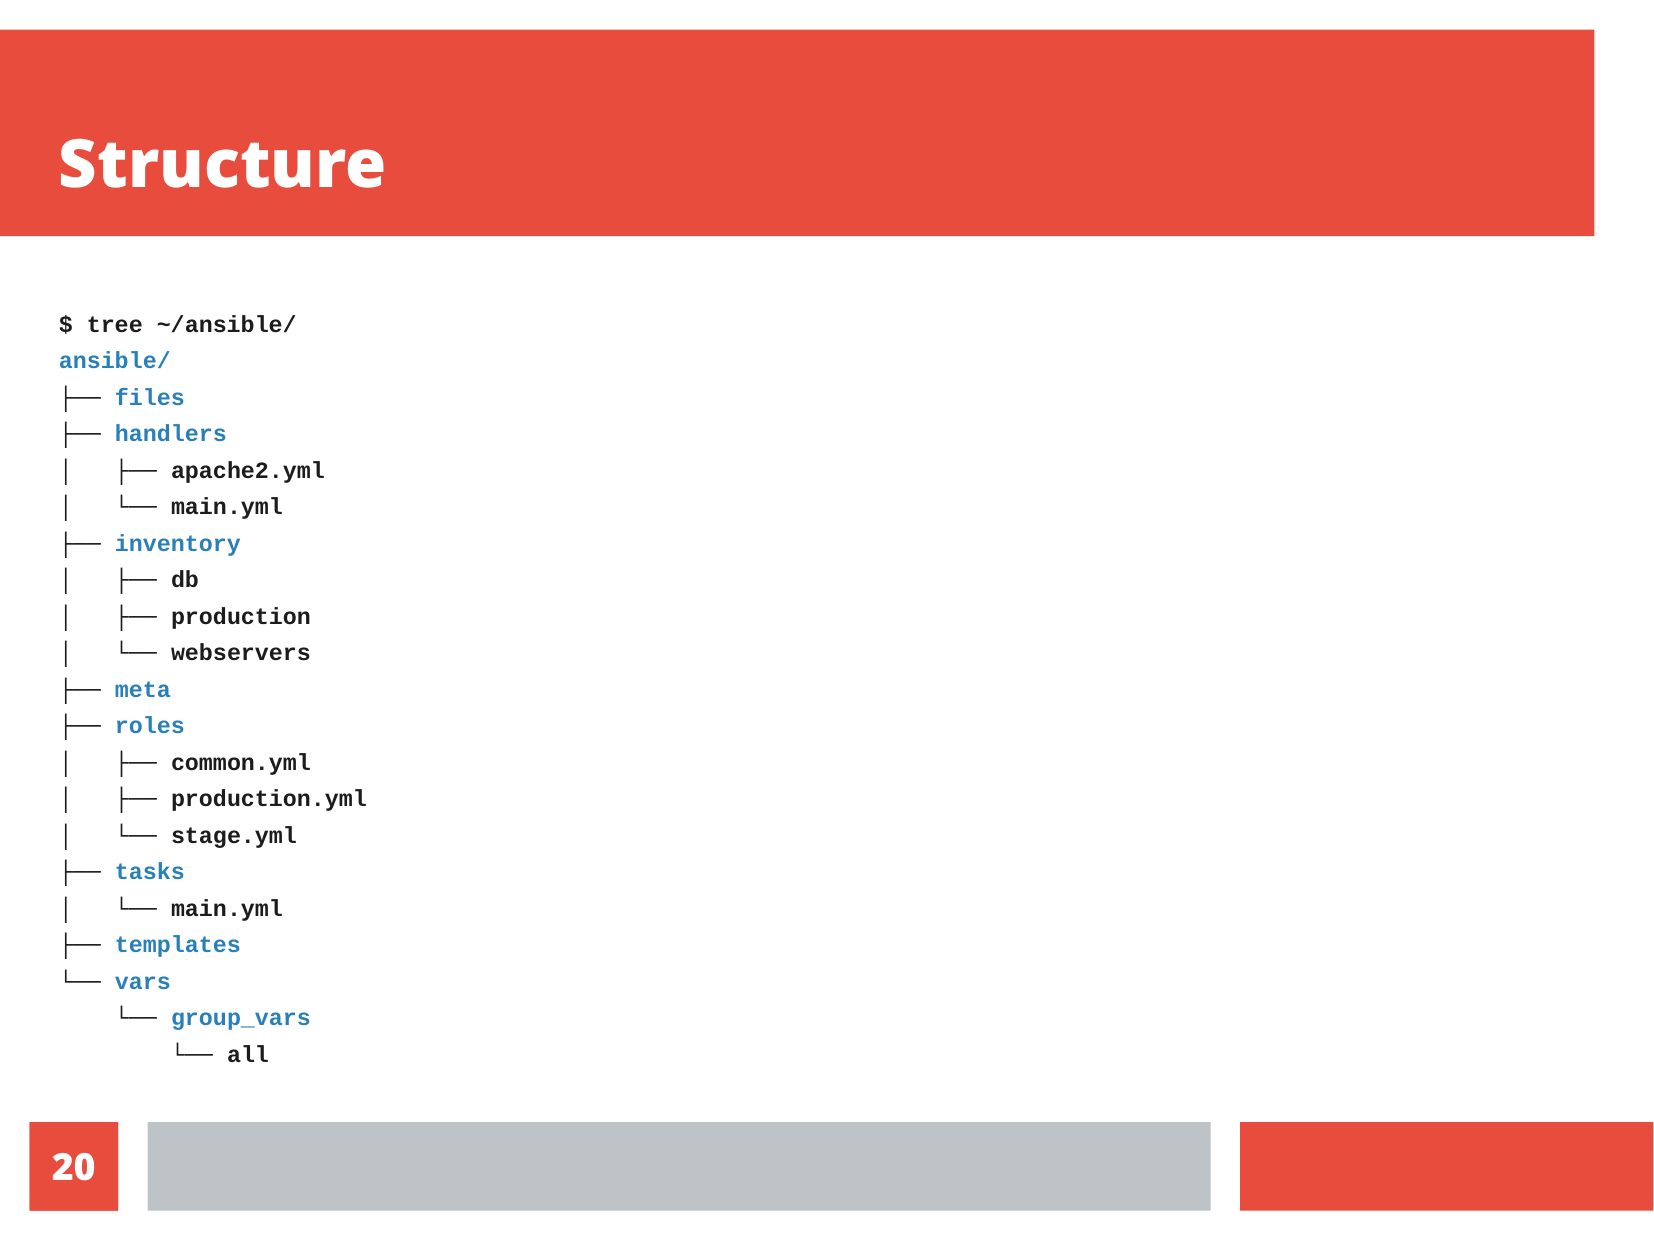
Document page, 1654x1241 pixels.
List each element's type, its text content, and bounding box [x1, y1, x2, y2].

title Structure [59, 59, 1595, 207]
list $ tree ~/ansible/ ansible/ ├── files ├── handlers │ ├── apache2.yml │ └── main.yml ├── inventory │ ├── db │ ├── production │ └── webservers ├── meta ├── roles │ ├── common.yml │ ├── production.yml │ └── stage.yml ├── tasks │ └── main.yml ├── templates └── vars └── group_vars └── all [59, 312, 1565, 1081]
